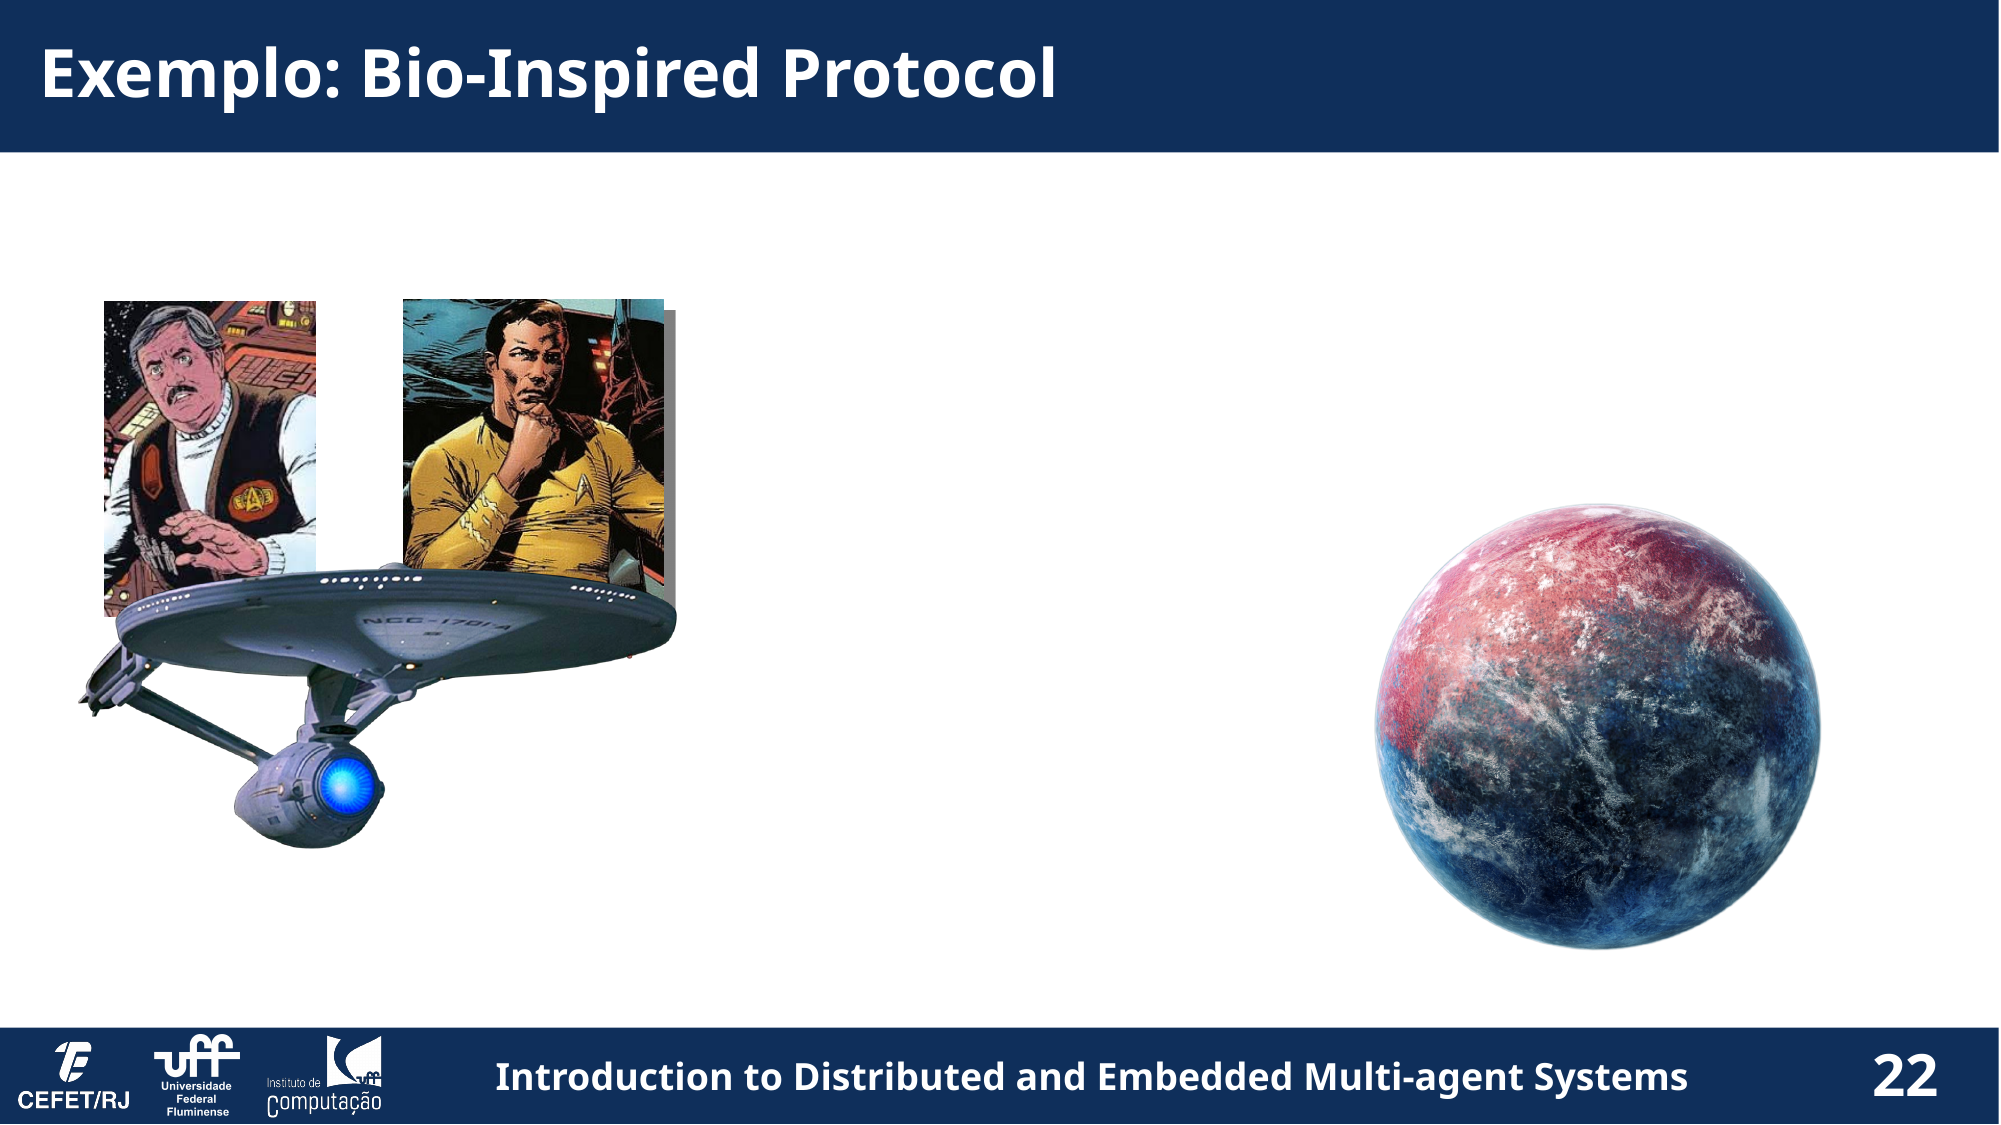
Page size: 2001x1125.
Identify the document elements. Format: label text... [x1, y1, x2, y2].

picture [77, 299, 677, 849]
picture [153, 1033, 241, 1121]
picture [1373, 502, 1822, 951]
text_box Exemplo: Bio-Inspired Protocol [25, 23, 1999, 119]
picture [265, 1033, 383, 1118]
picture [18, 1021, 129, 1125]
